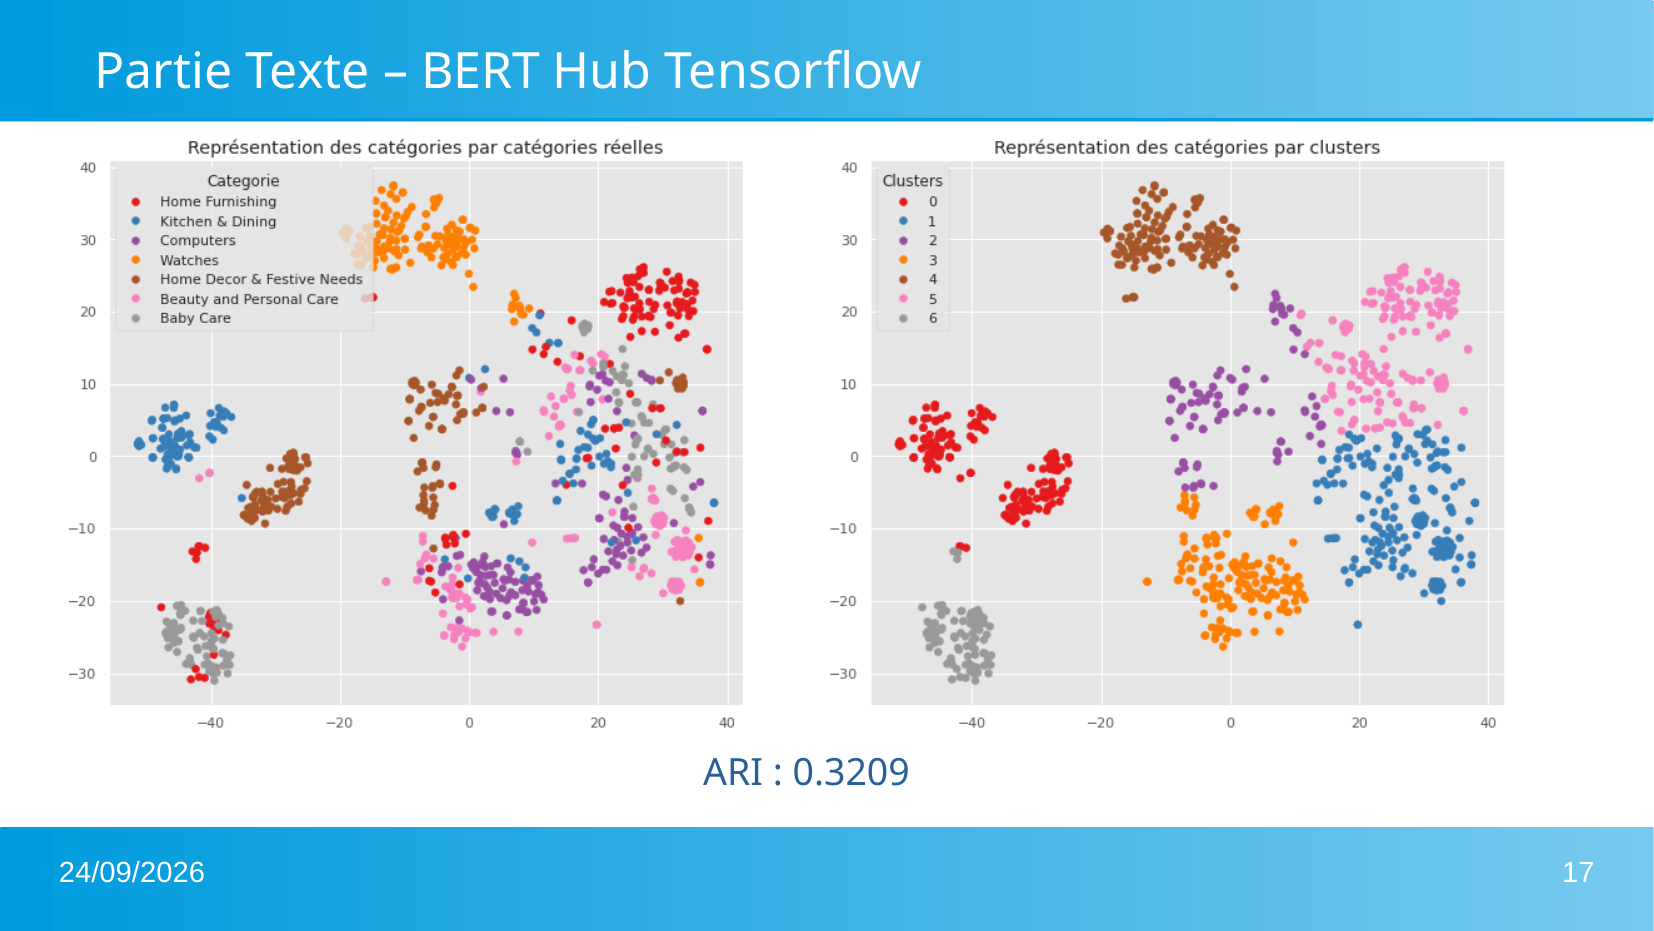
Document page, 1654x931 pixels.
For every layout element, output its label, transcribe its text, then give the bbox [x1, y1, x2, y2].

text_box ARI : 0.3209 [688, 739, 1034, 803]
title Partie Texte – BERT Hub Tensorflow [59, 29, 1595, 108]
picture [59, 130, 1513, 739]
